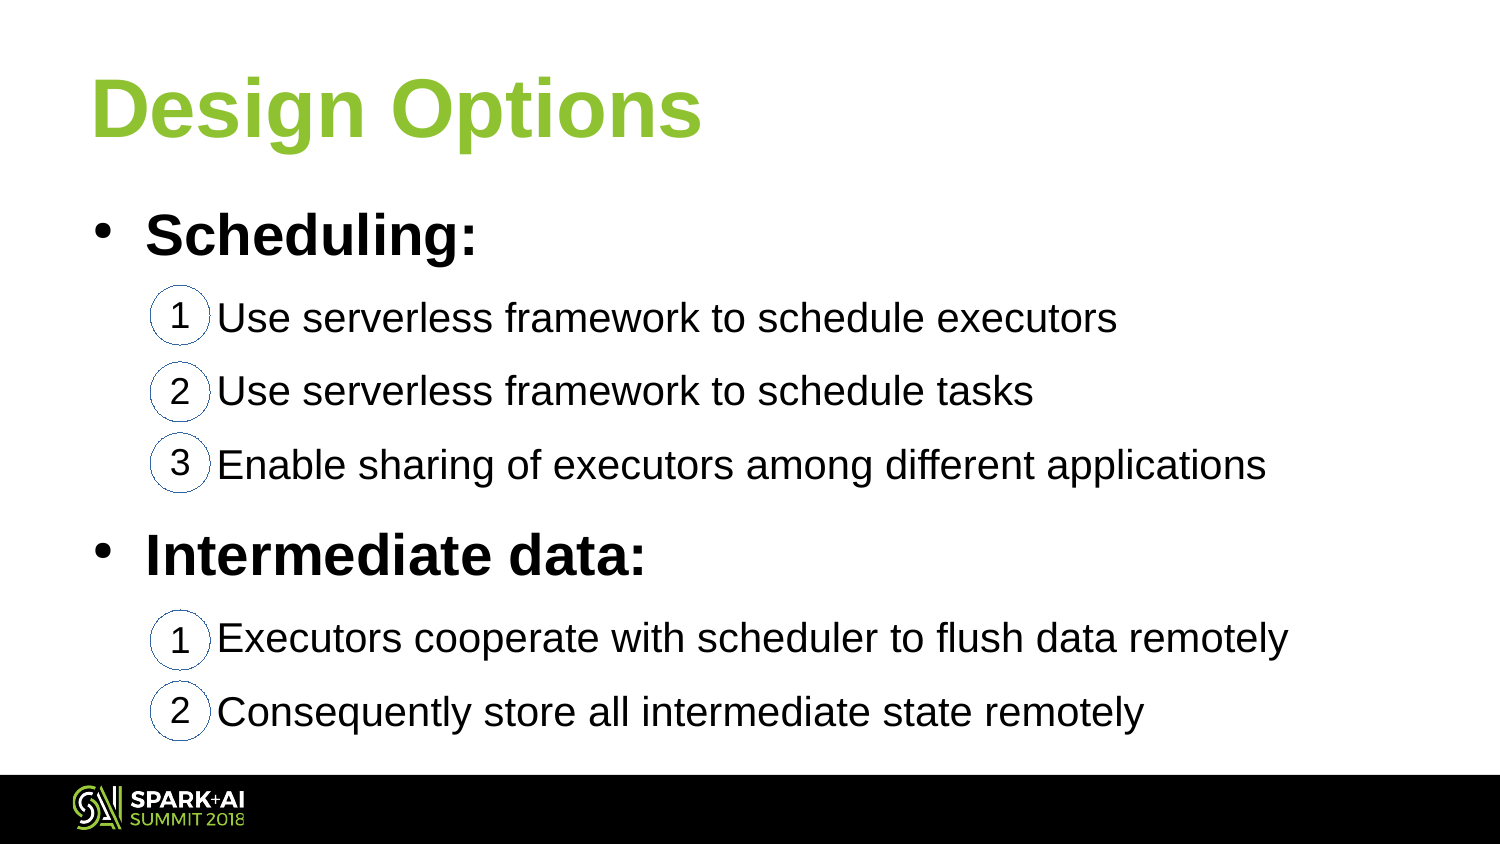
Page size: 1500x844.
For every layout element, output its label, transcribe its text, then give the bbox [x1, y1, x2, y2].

text_box 1 [150, 609, 211, 671]
title Design Options [75, 33, 1426, 175]
text_box 1 [150, 285, 211, 346]
list Scheduling: Use serverless framework to schedule executors Use serverless framework to schedule tasks Enable sharing of executors among different applications Intermediate data: Executors cooperate with scheduler to flush data remotely Consequently store all intermediate state remotely [75, 196, 1425, 754]
text_box 2 [150, 680, 211, 741]
text_box 3 [150, 432, 211, 493]
text_box 2 [150, 361, 211, 422]
